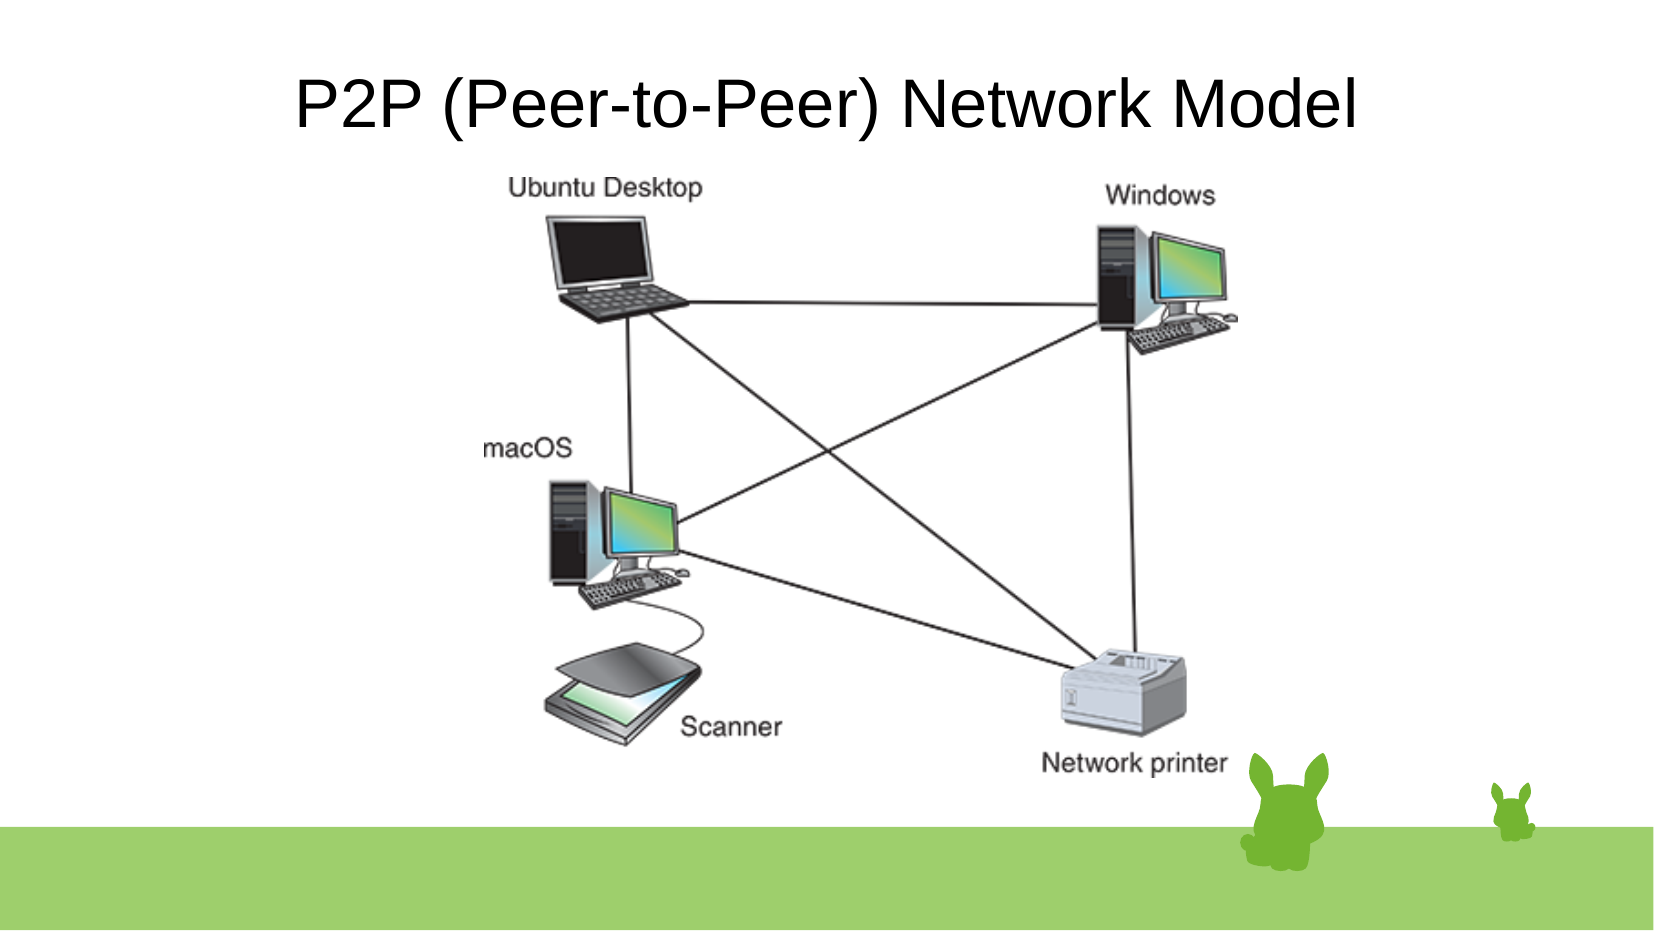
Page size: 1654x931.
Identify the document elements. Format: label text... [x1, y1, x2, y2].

picture [484, 177, 1238, 778]
title P2P (Peer-to-Peer) Network Model [88, 29, 1565, 178]
